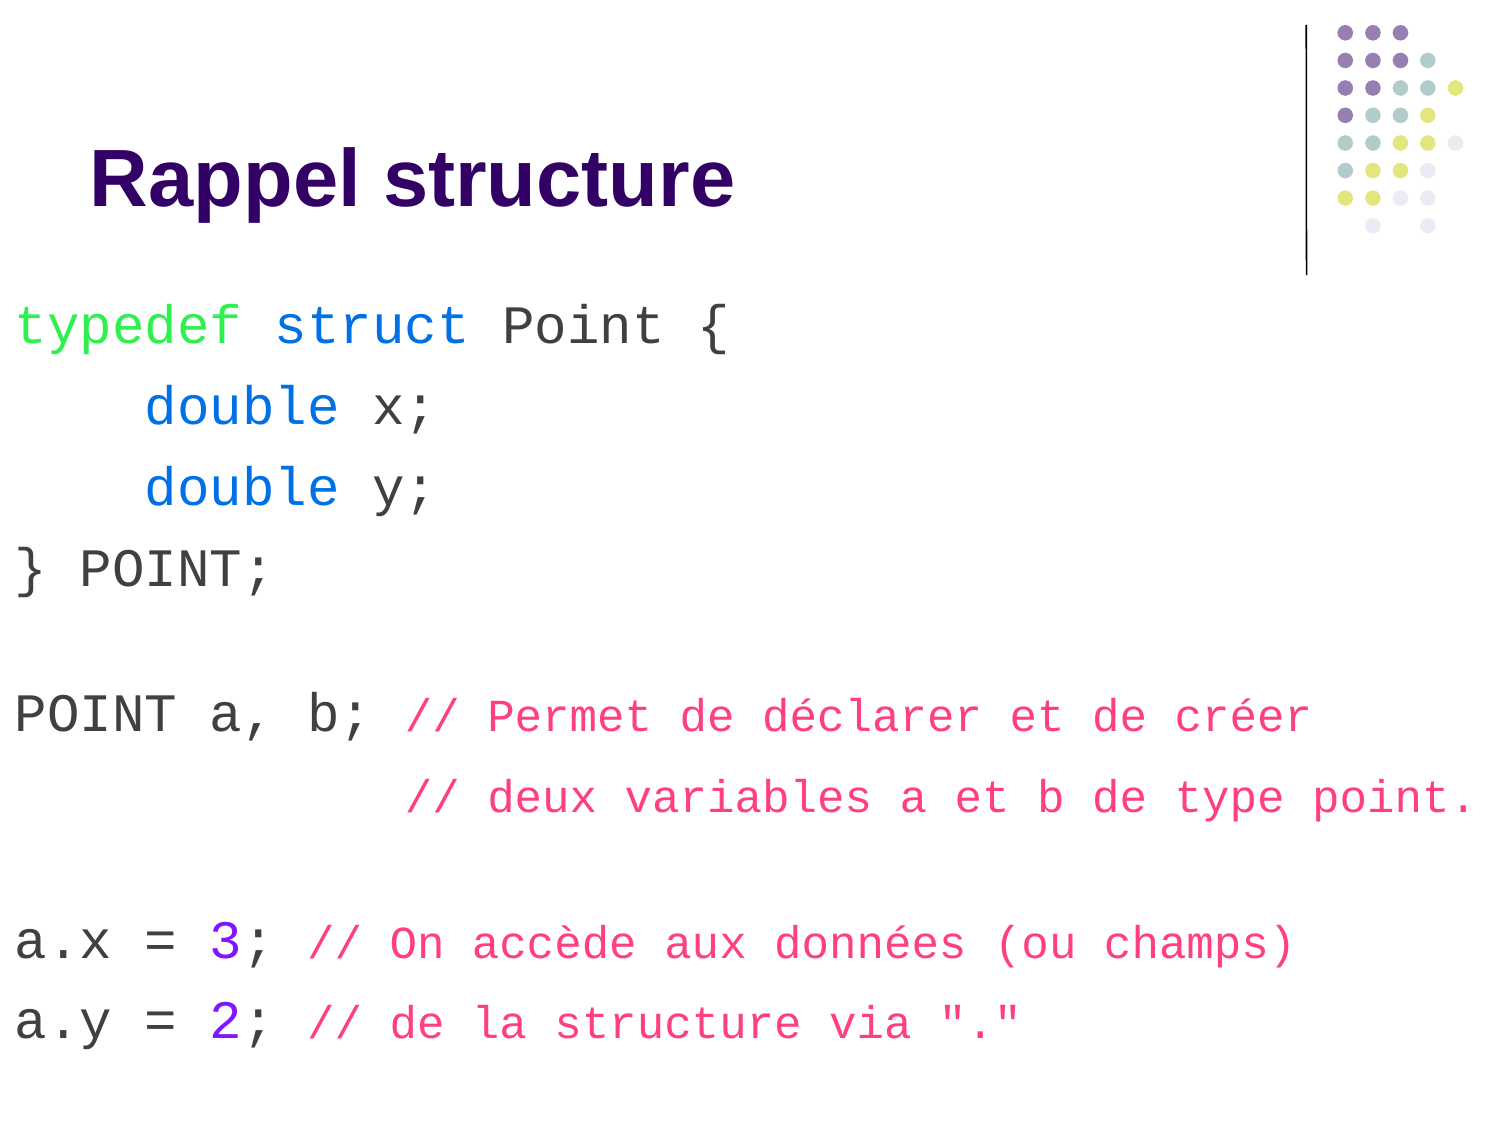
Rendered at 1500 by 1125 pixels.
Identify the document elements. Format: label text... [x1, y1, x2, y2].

title Rappel structure [74, 18, 1310, 230]
list typedef struct Point { double x; double y; } POINT; POINT a, b; // Permet de déclarer et de créer // deux variables a et b de type point. a.x = 3; // On accède aux données (ou champs) a.y = 2; // de la structure via "." [0, 282, 1500, 1120]
